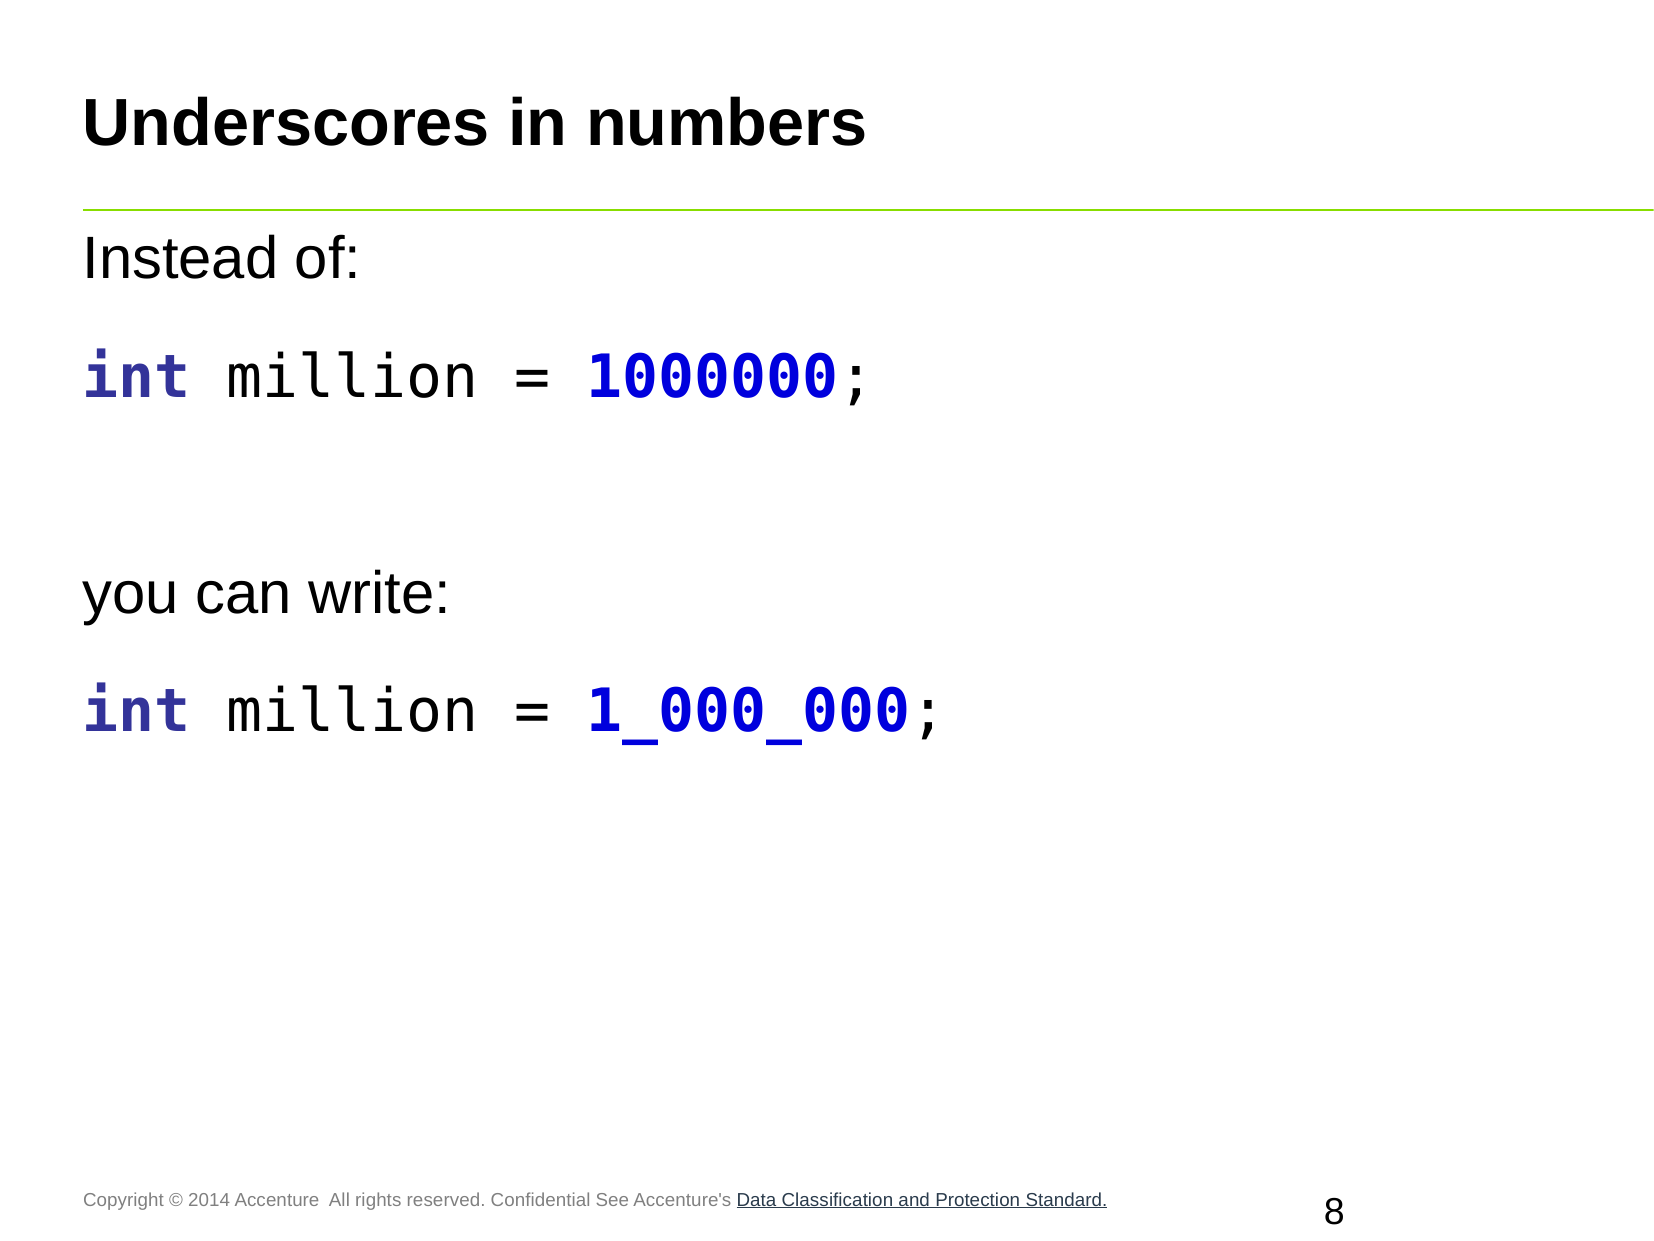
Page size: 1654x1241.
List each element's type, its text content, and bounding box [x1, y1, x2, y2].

title Underscores in numbers [82, 49, 1571, 196]
text_box <number> [1309, 1157, 1654, 1241]
list Instead of: int million = 1000000; you can write: int million = 1_000_000; [82, 225, 1538, 1186]
